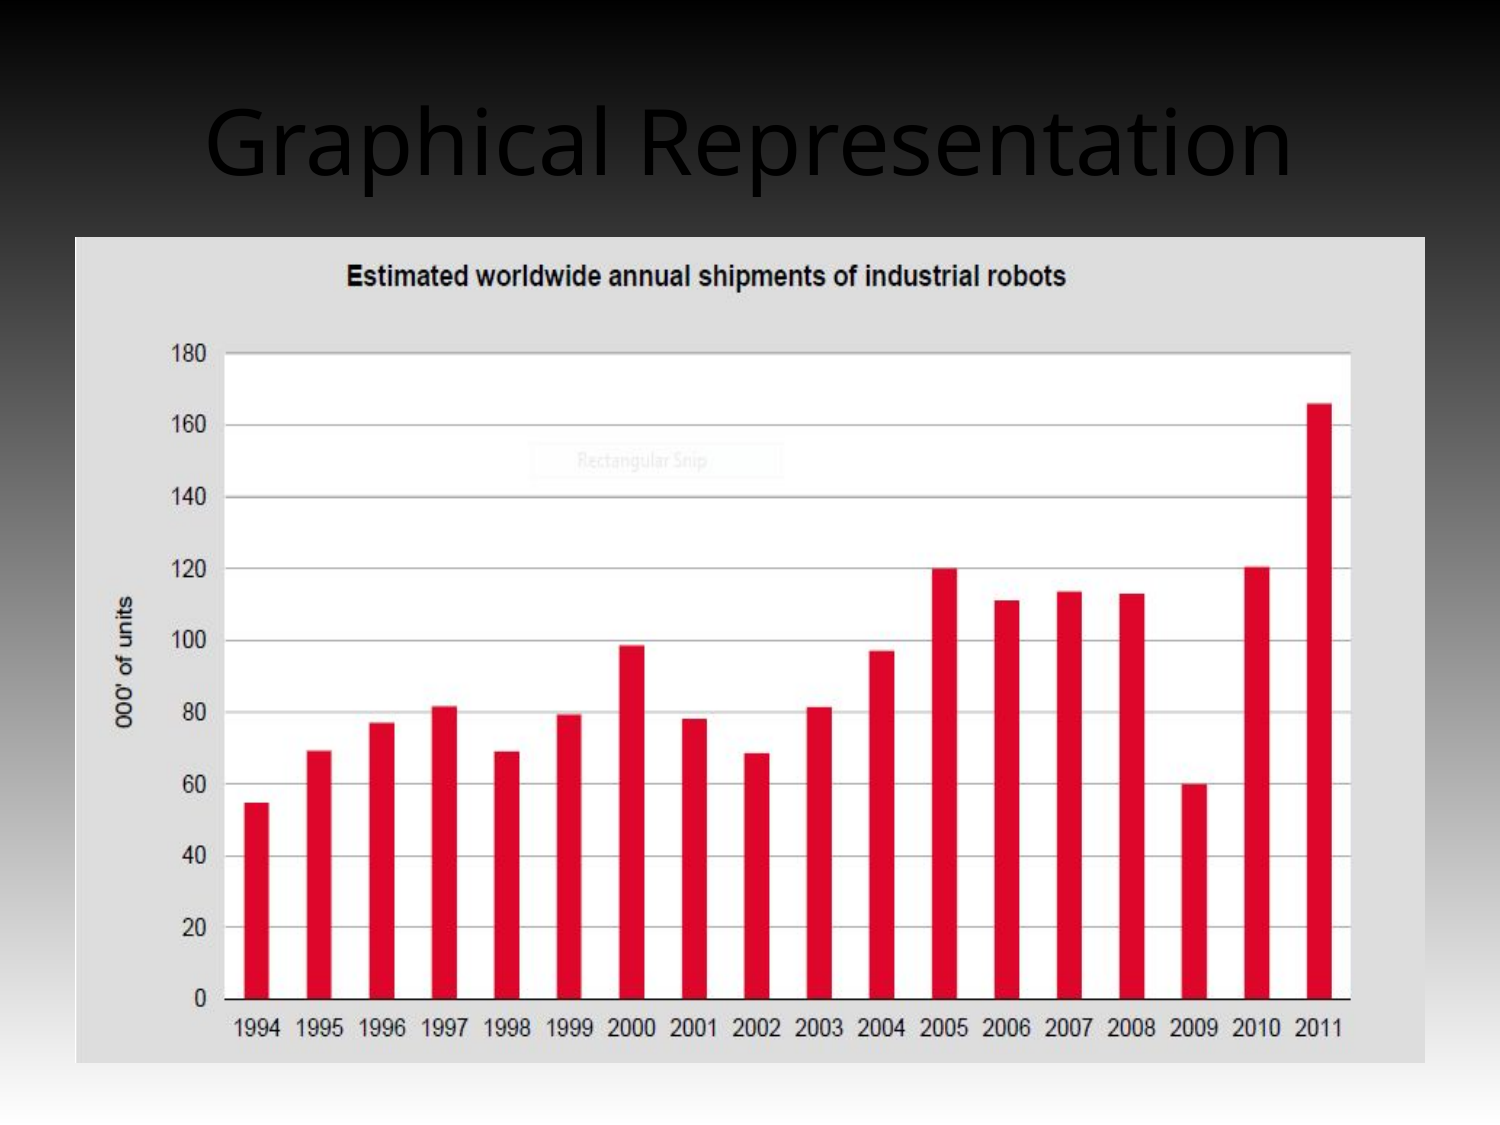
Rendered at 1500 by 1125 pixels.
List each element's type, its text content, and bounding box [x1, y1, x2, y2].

title Graphical Representation [75, 45, 1425, 233]
picture [75, 237, 1425, 1063]
